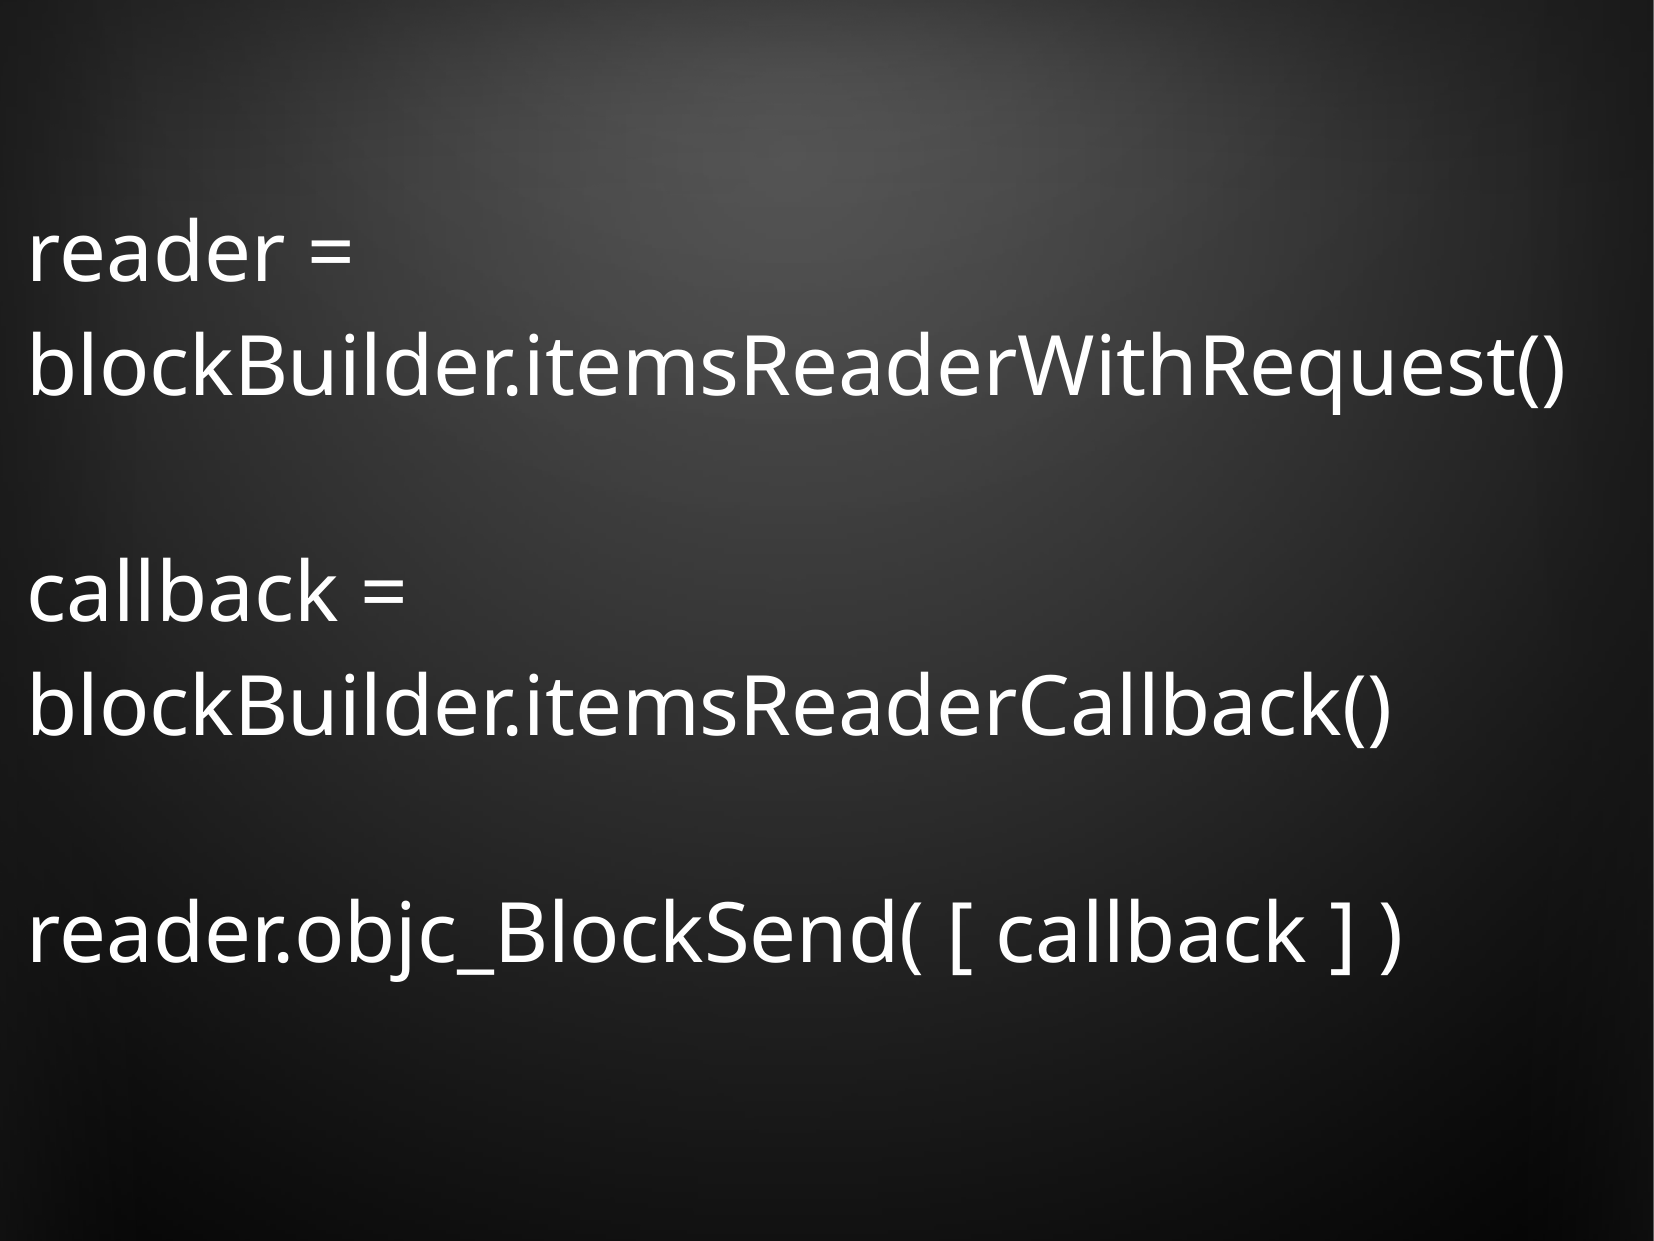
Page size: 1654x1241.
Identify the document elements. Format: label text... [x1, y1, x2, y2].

text_box reader = blockBuilder.itemsReaderWithRequest() callback = blockBuilder.itemsReaderCallback() reader.objc_BlockSend( [ callback ] ) [11, 185, 1630, 981]
picture [0, 0, 1654, 1241]
